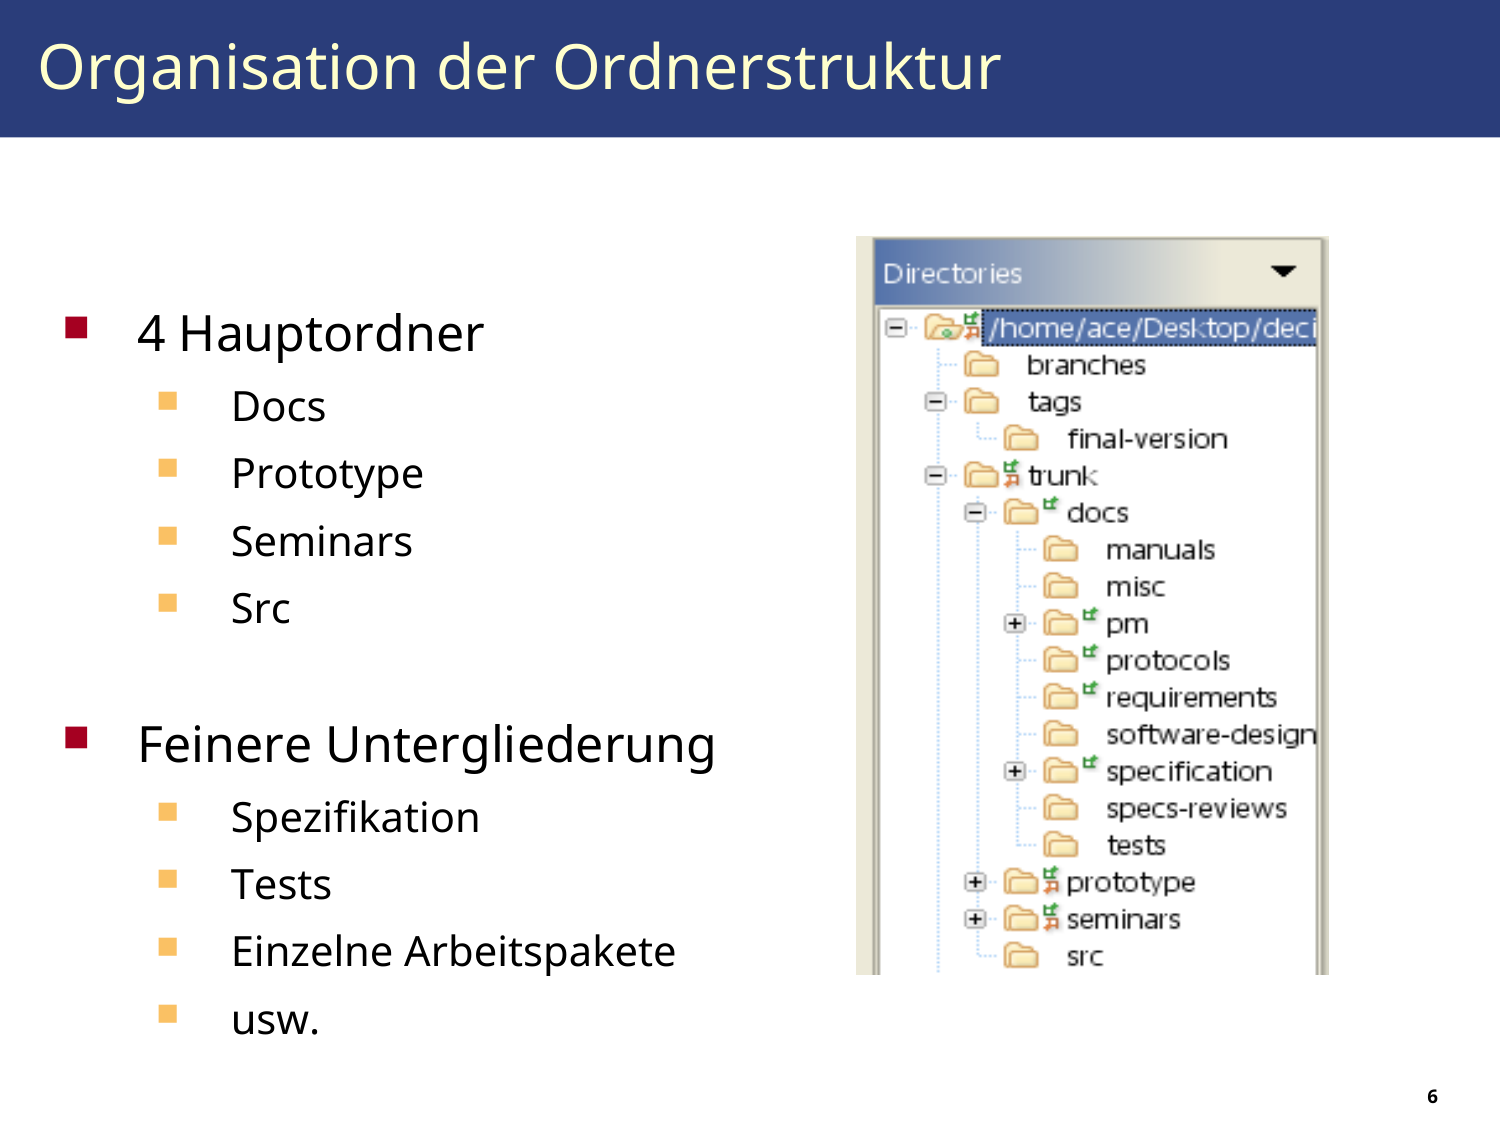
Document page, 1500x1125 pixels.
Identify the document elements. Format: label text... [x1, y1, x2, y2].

picture [856, 236, 1329, 975]
picture [206, 354, 445, 886]
title Organisation der Ordnerstruktur [37, 22, 1476, 109]
list 4 Hauptordner Docs Prototype Seminars Src Feinere Untergliederung Spezifikation Tests Einzelne Arbeitspakete usw. [62, 149, 1450, 1073]
